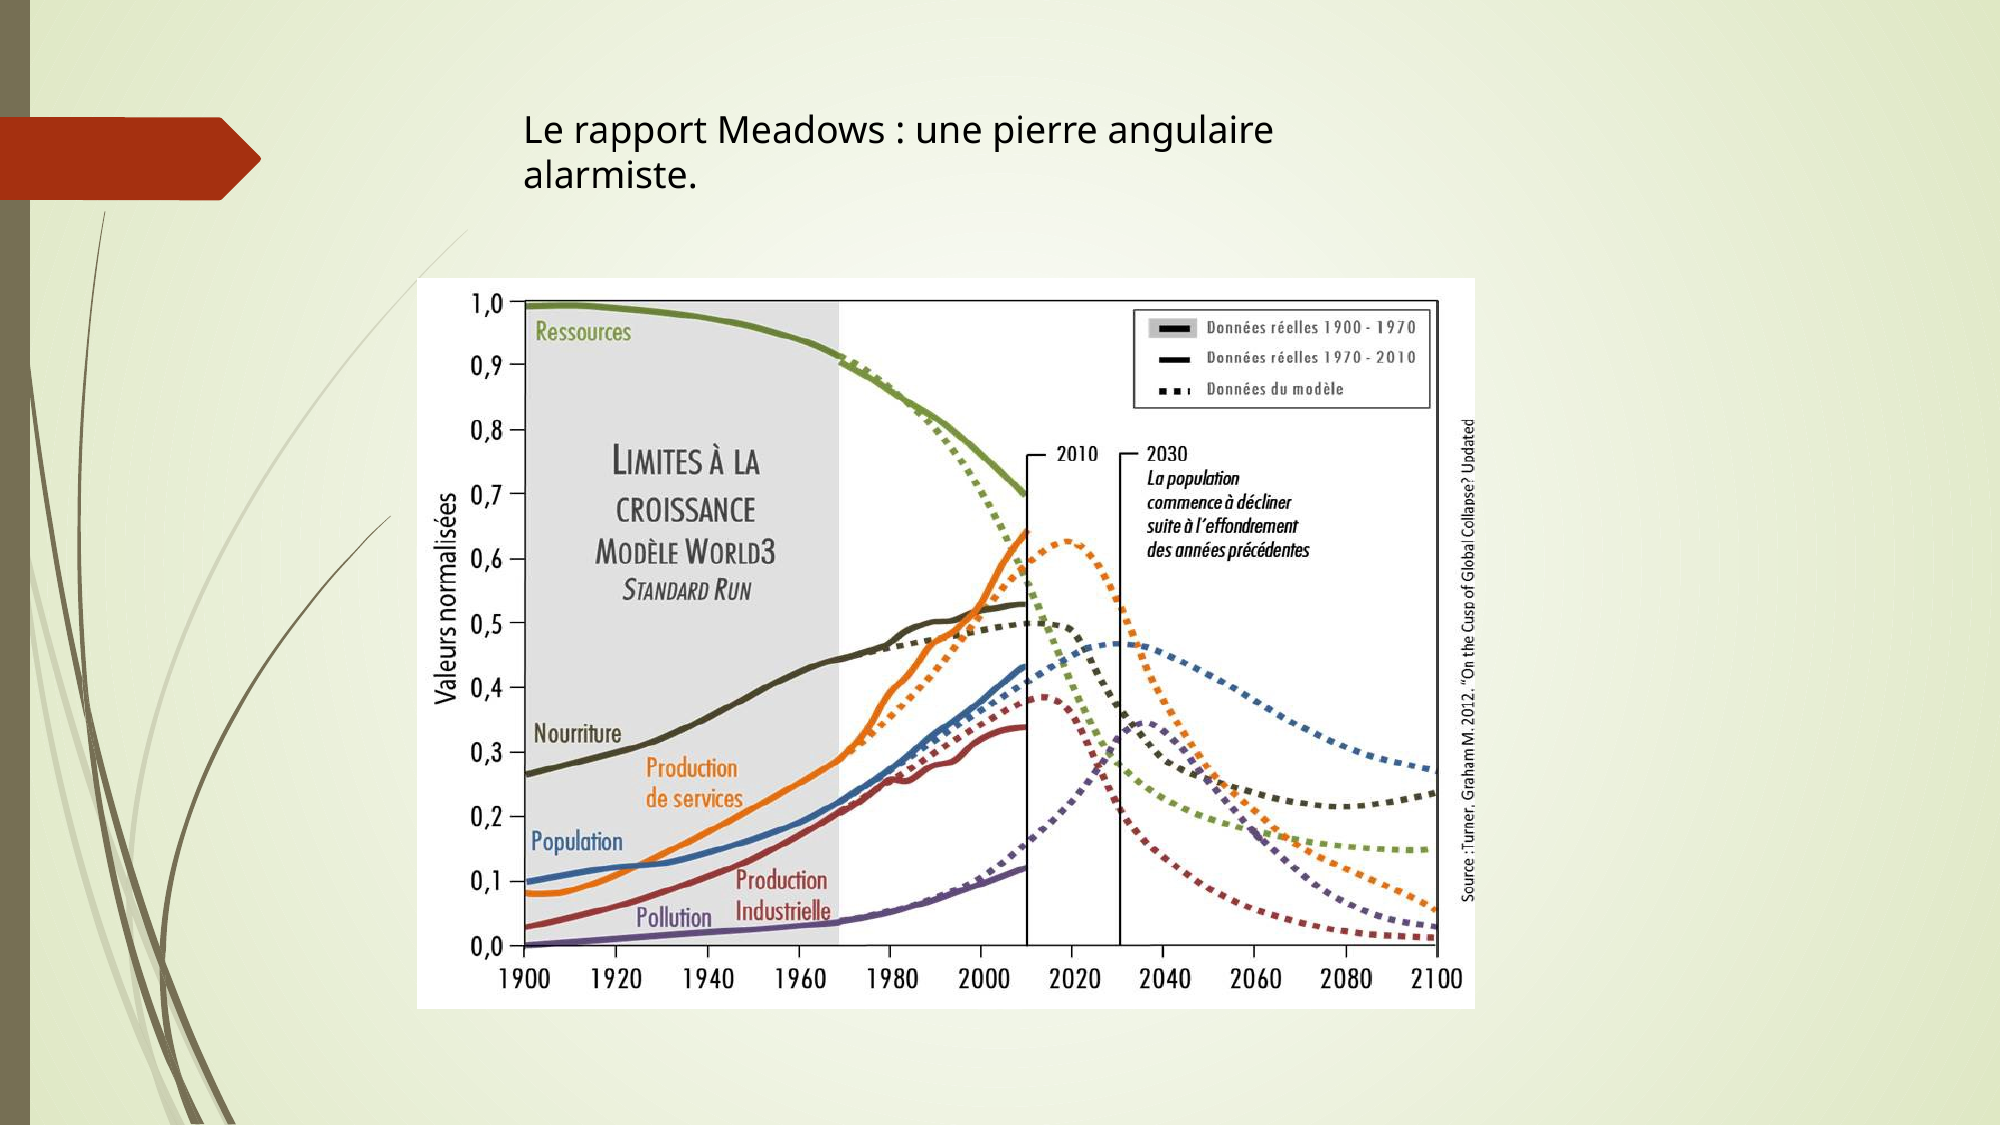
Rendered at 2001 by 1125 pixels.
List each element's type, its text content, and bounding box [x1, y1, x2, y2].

picture [417, 279, 1475, 1009]
text_box Le rapport Meadows : une pierre angulaire alarmiste. [508, 98, 1371, 205]
